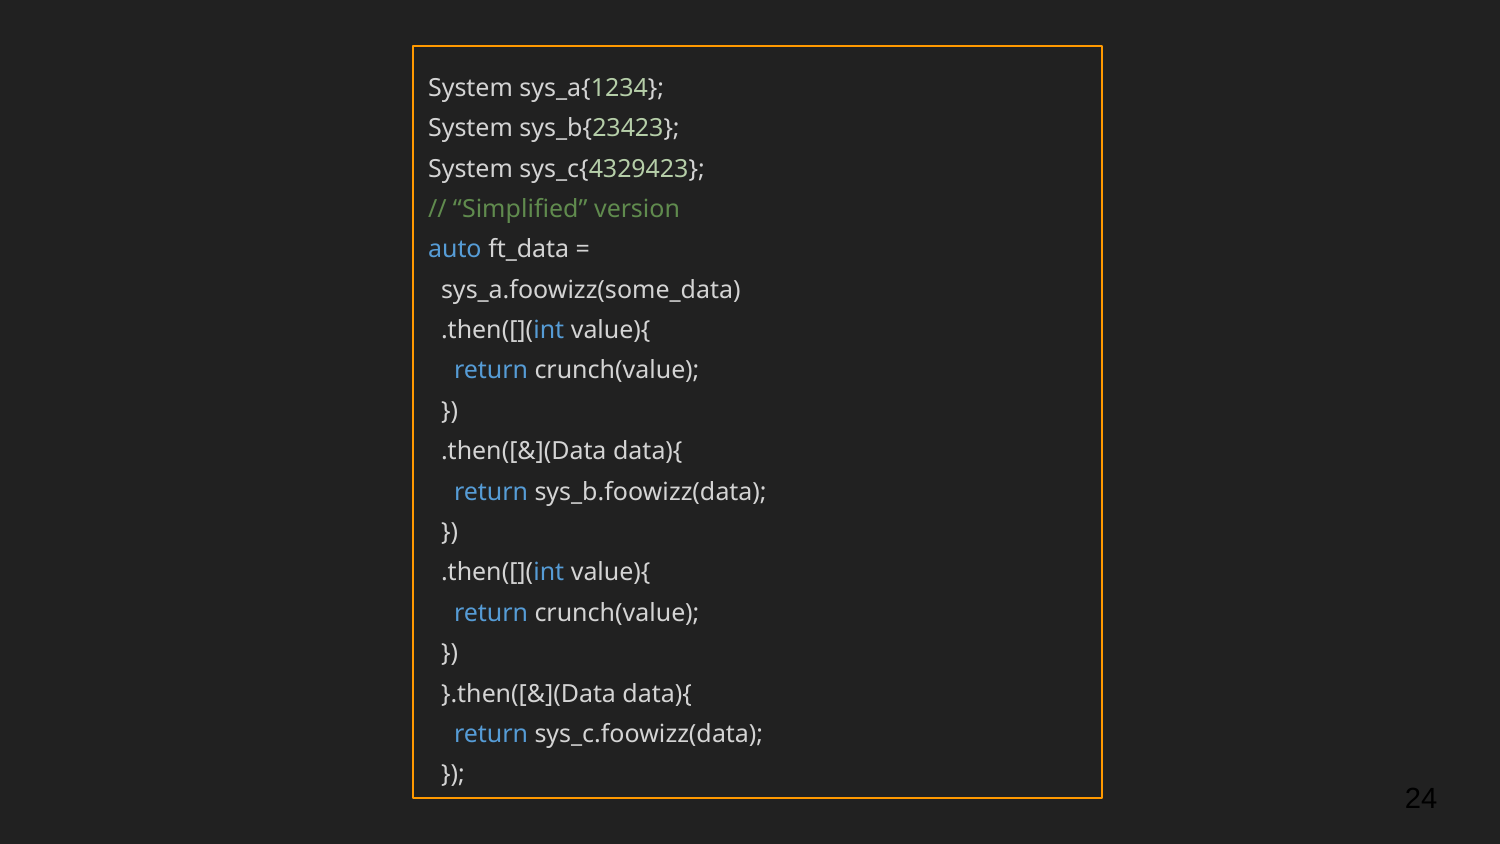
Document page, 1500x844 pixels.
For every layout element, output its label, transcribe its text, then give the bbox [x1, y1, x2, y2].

list System sys_a{1234}; System sys_b{23423}; System sys_c{4329423}; // “Simplified” version auto ft_data = sys_a.foowizz(some_data) .then([](int value){ return crunch(value); }) .then([&](Data data){ return sys_b.foowizz(data); }) .then([](int value){ return crunch(value); }) }.then([&](Data data){ return sys_c.foowizz(data); }); [413, 45, 1103, 798]
slide_number <number> [1389, 764, 1480, 830]
